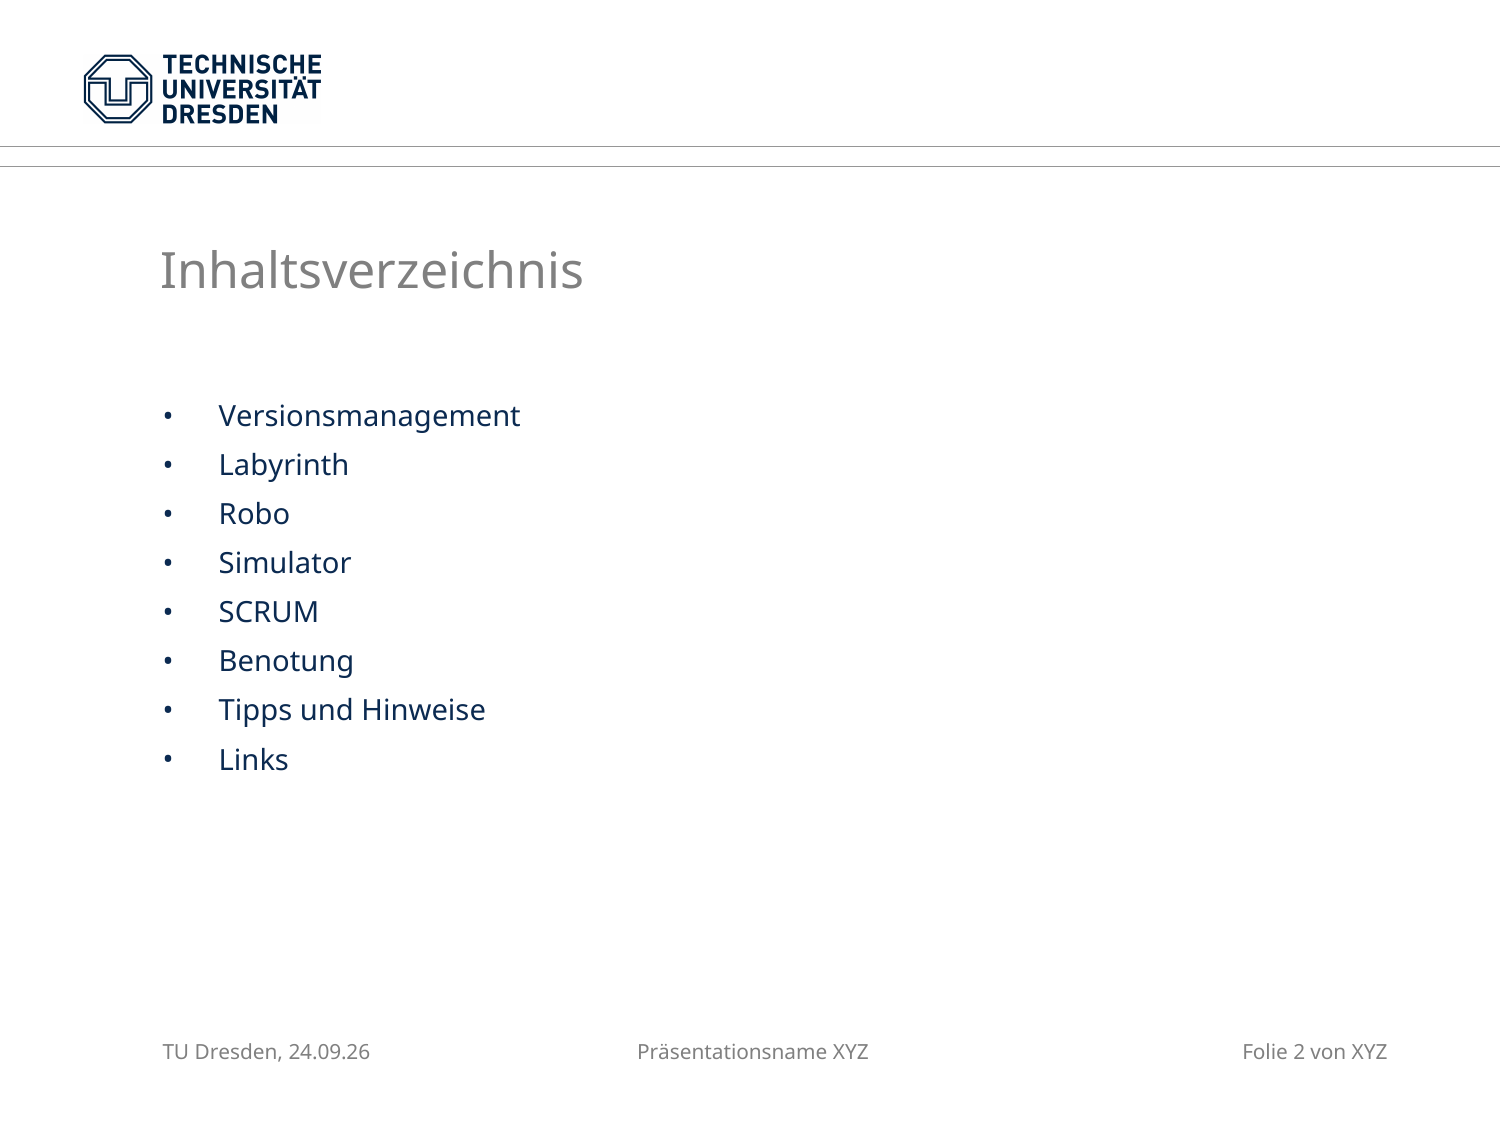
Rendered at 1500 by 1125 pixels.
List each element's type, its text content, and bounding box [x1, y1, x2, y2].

list Versionsmanagement Labyrinth Robo Simulator SCRUM Benotung Tipps und Hinweise Links [162, 387, 1388, 963]
title Inhaltsverzeichnis [160, 231, 1392, 306]
picture [83, 54, 321, 124]
